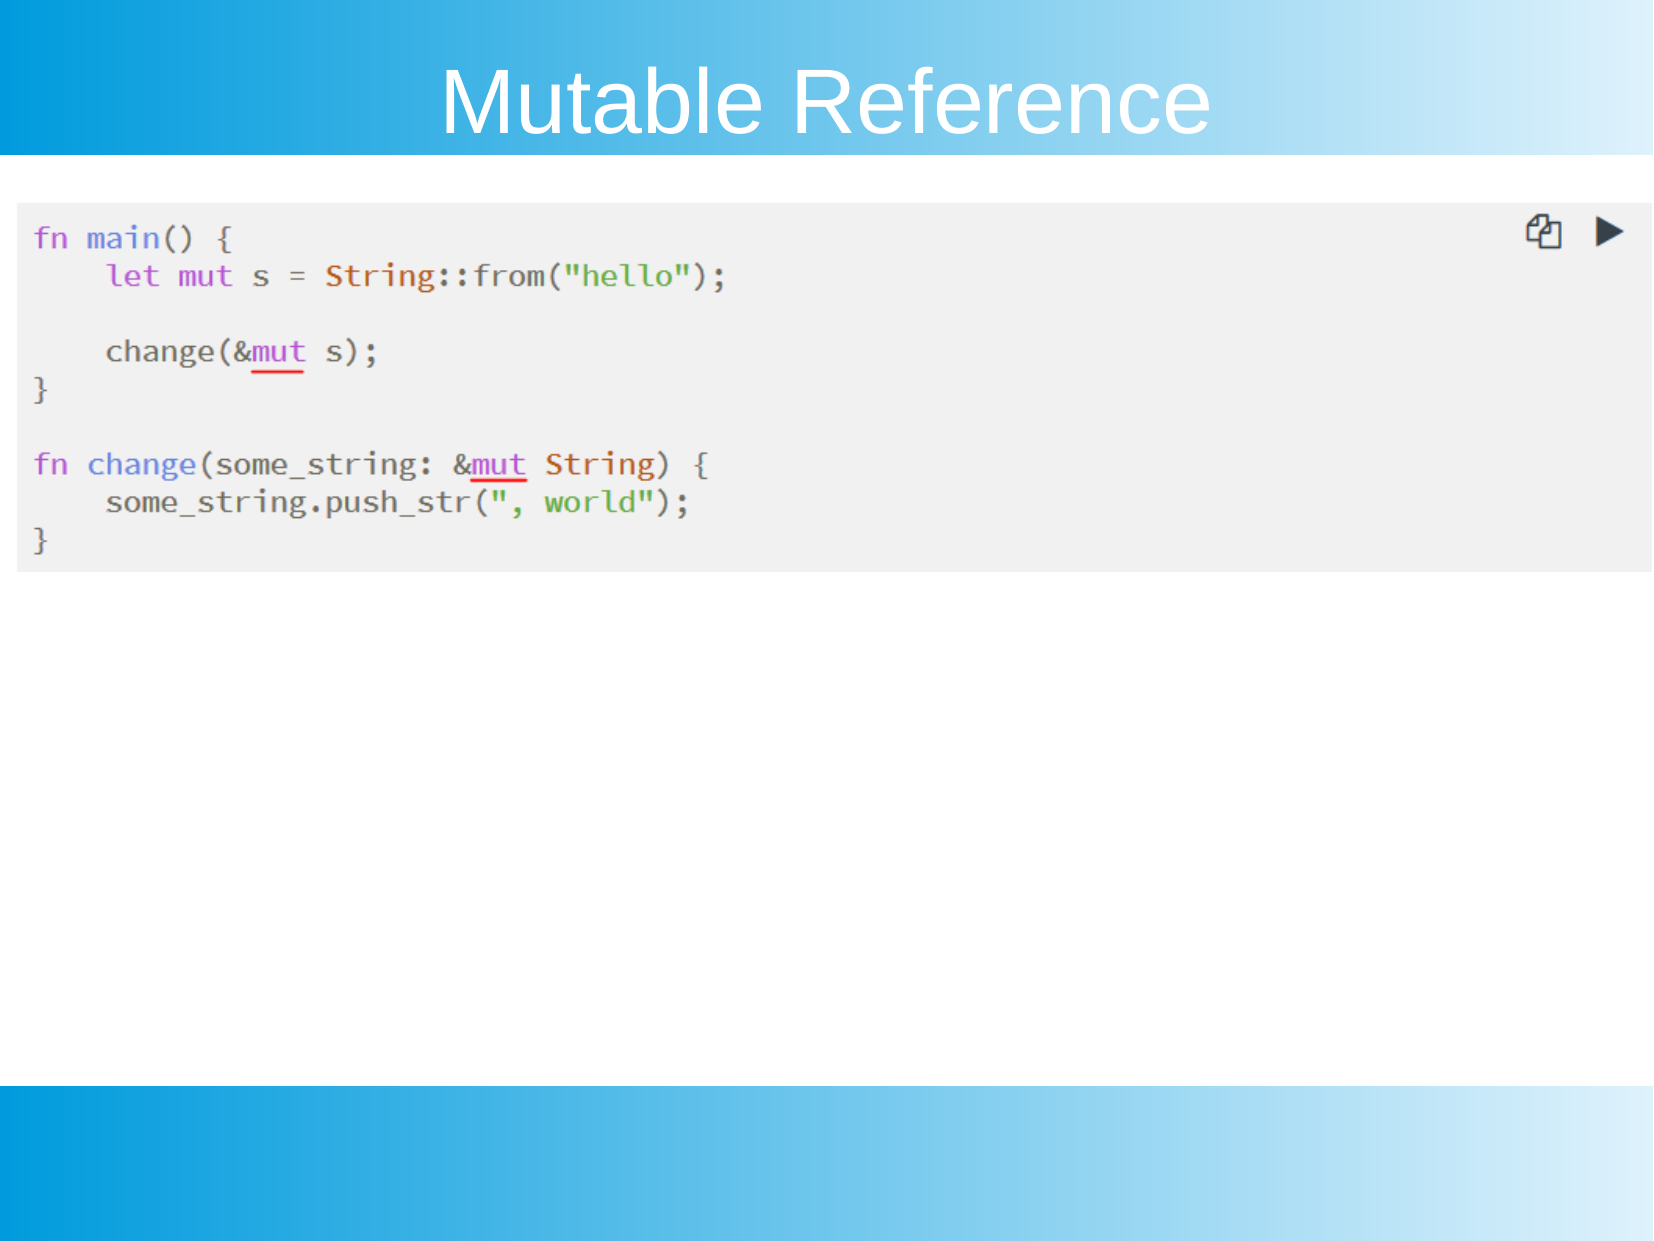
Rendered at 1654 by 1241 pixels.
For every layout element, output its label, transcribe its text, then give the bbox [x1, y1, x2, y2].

title Mutable Reference [82, 49, 1571, 155]
picture [11, 200, 1654, 572]
